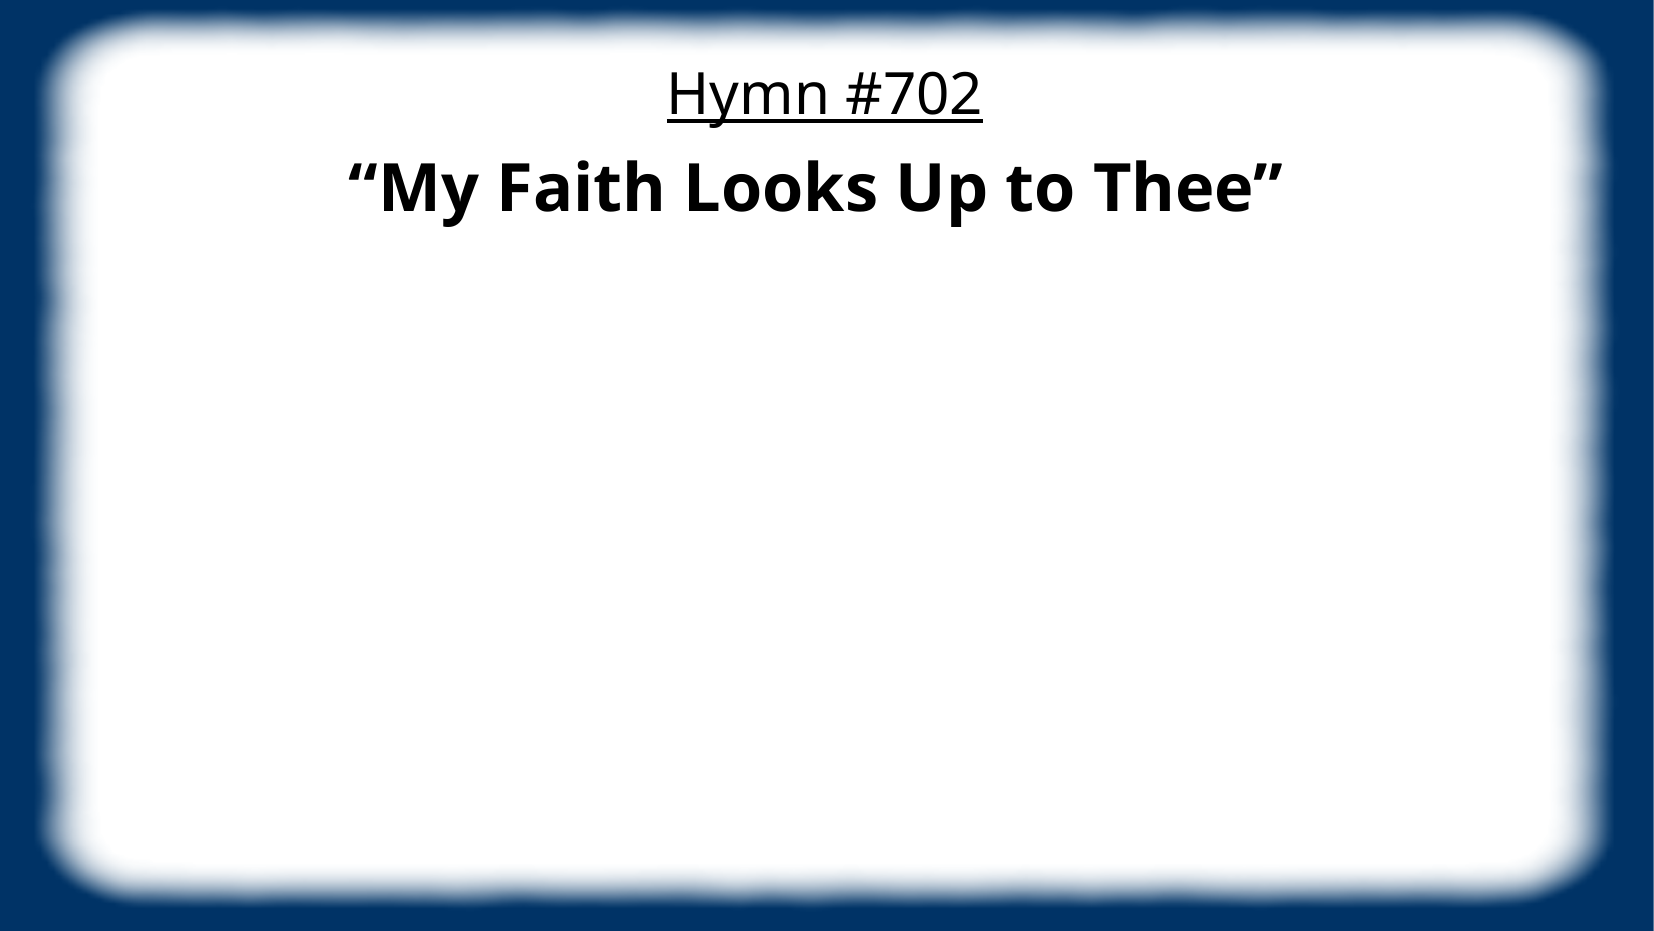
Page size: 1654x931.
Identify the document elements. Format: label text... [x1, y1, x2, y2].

picture [0, 0, 1654, 931]
text_box Hymn #702 “My Faith Looks Up to Thee” [75, 45, 1576, 235]
